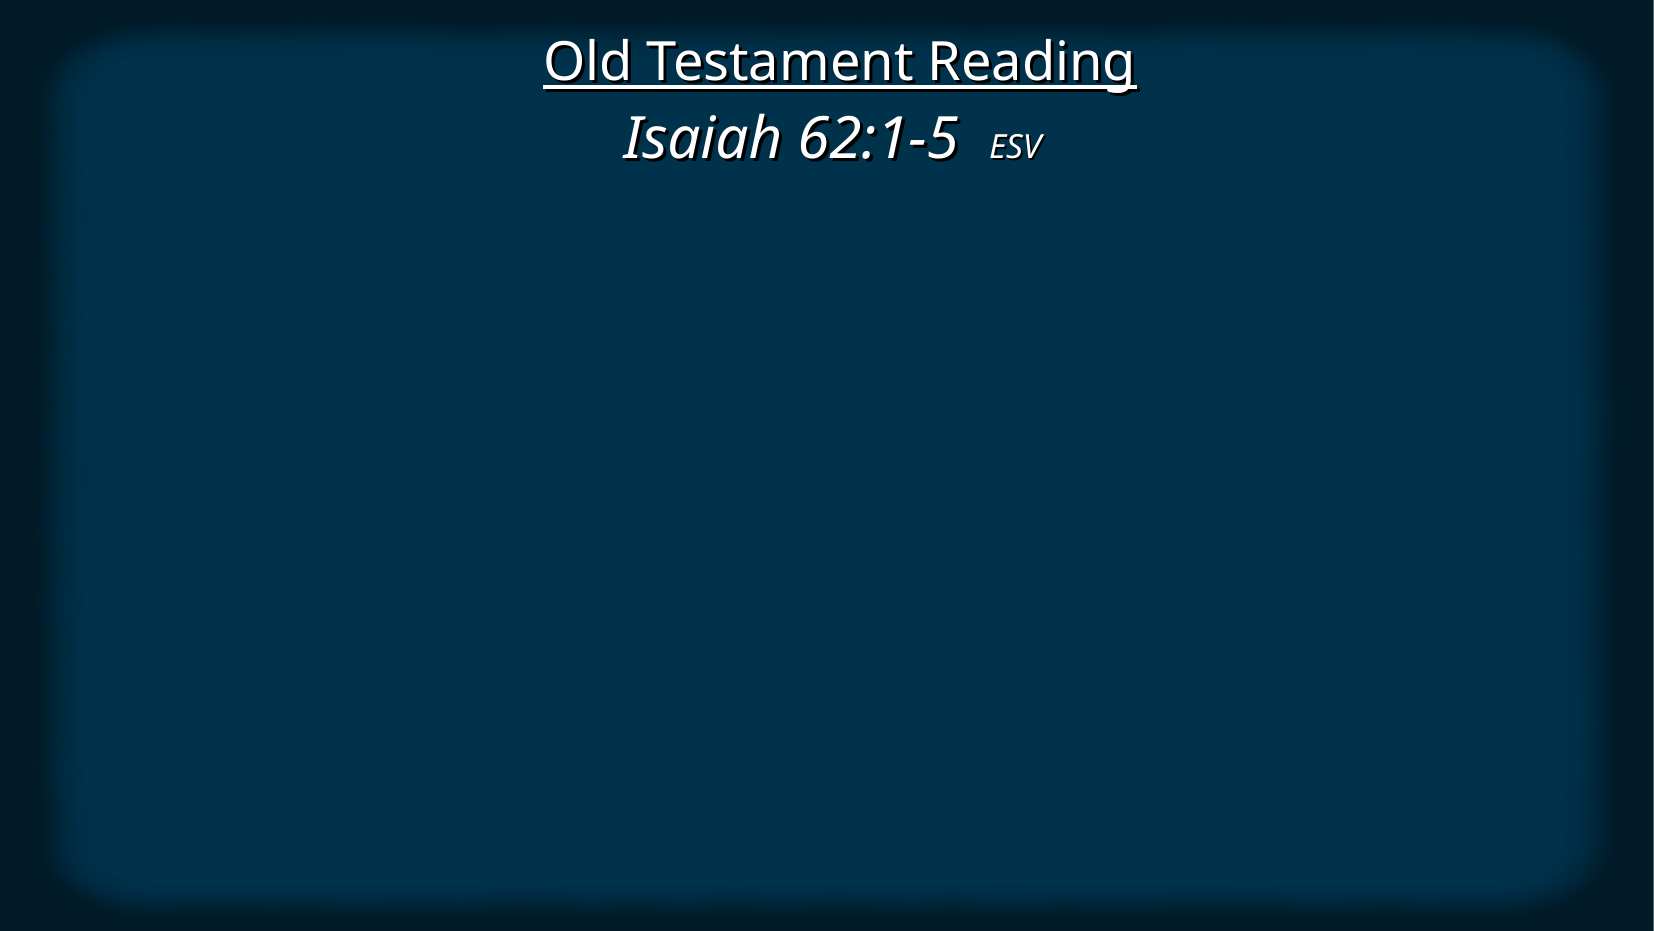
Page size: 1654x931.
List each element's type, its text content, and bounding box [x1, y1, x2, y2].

picture [0, 0, 1654, 931]
text_box Old Testament Reading Isaiah 62:1-5 ESV [90, 15, 1591, 179]
